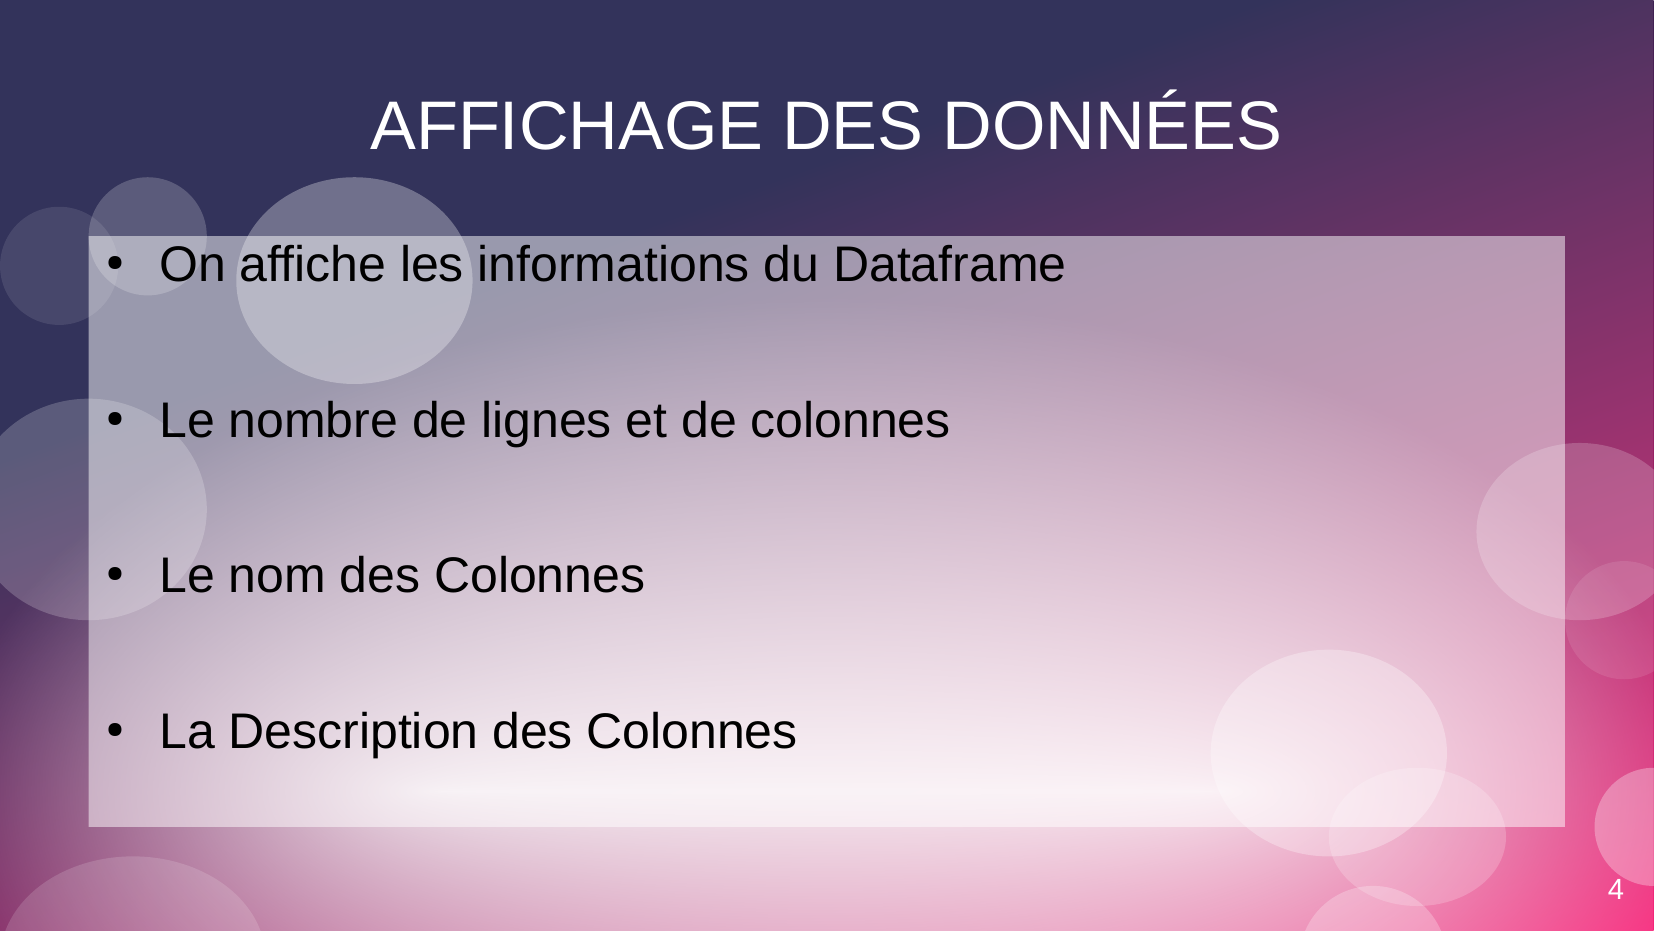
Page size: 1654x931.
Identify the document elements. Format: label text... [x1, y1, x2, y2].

list On affiche les informations du Dataframe Le nombre de lignes et de colonnes Le nom des Colonnes La Description des Colonnes [88, 236, 1565, 827]
title AFFICHAGE DES DONNÉES [88, 44, 1565, 207]
